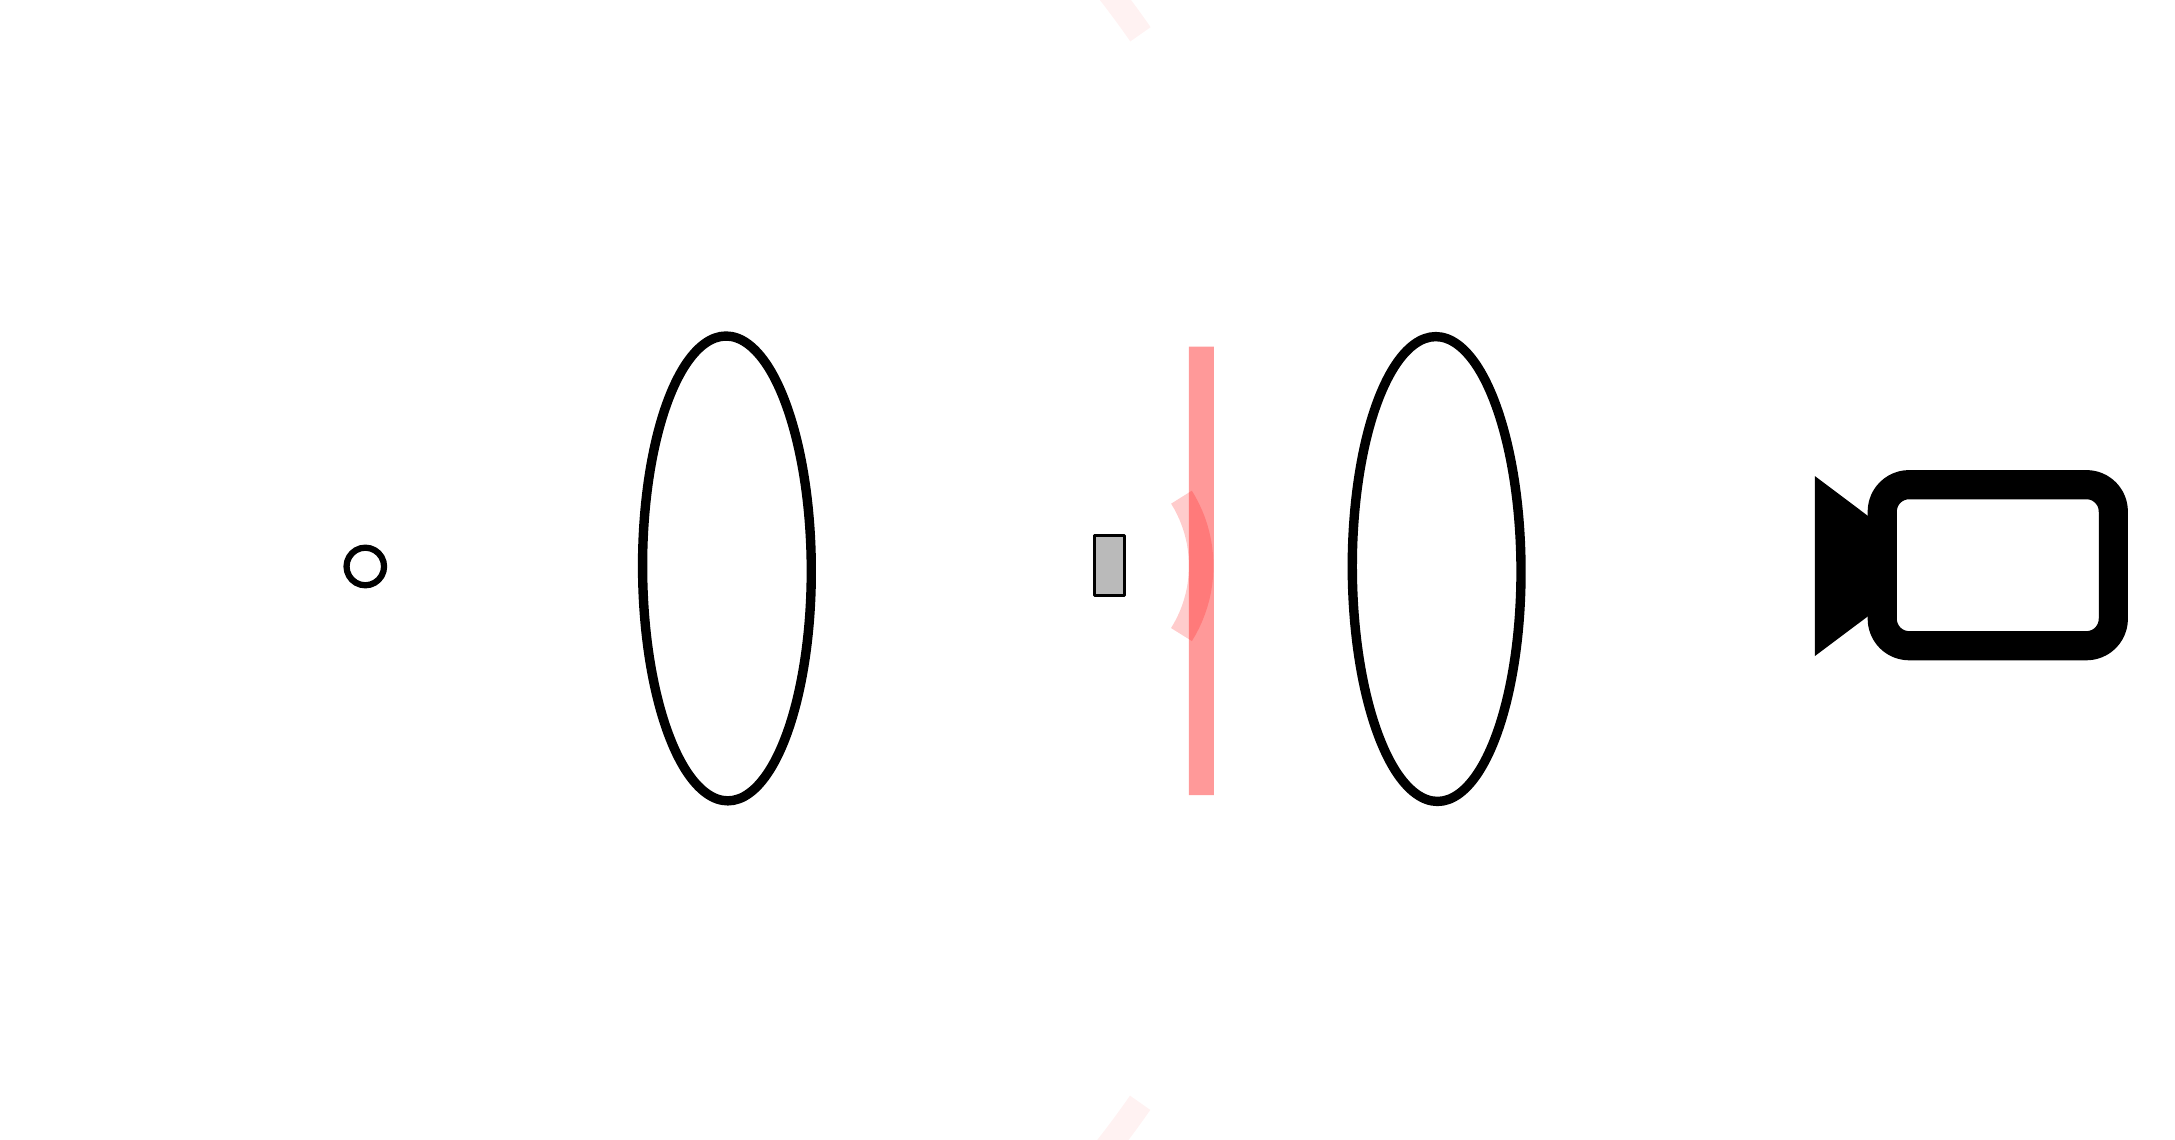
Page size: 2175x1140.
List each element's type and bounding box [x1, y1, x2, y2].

text_box [1814, 476, 1875, 657]
text_box [642, 0, 1747, 1140]
text_box [1882, 484, 2114, 646]
